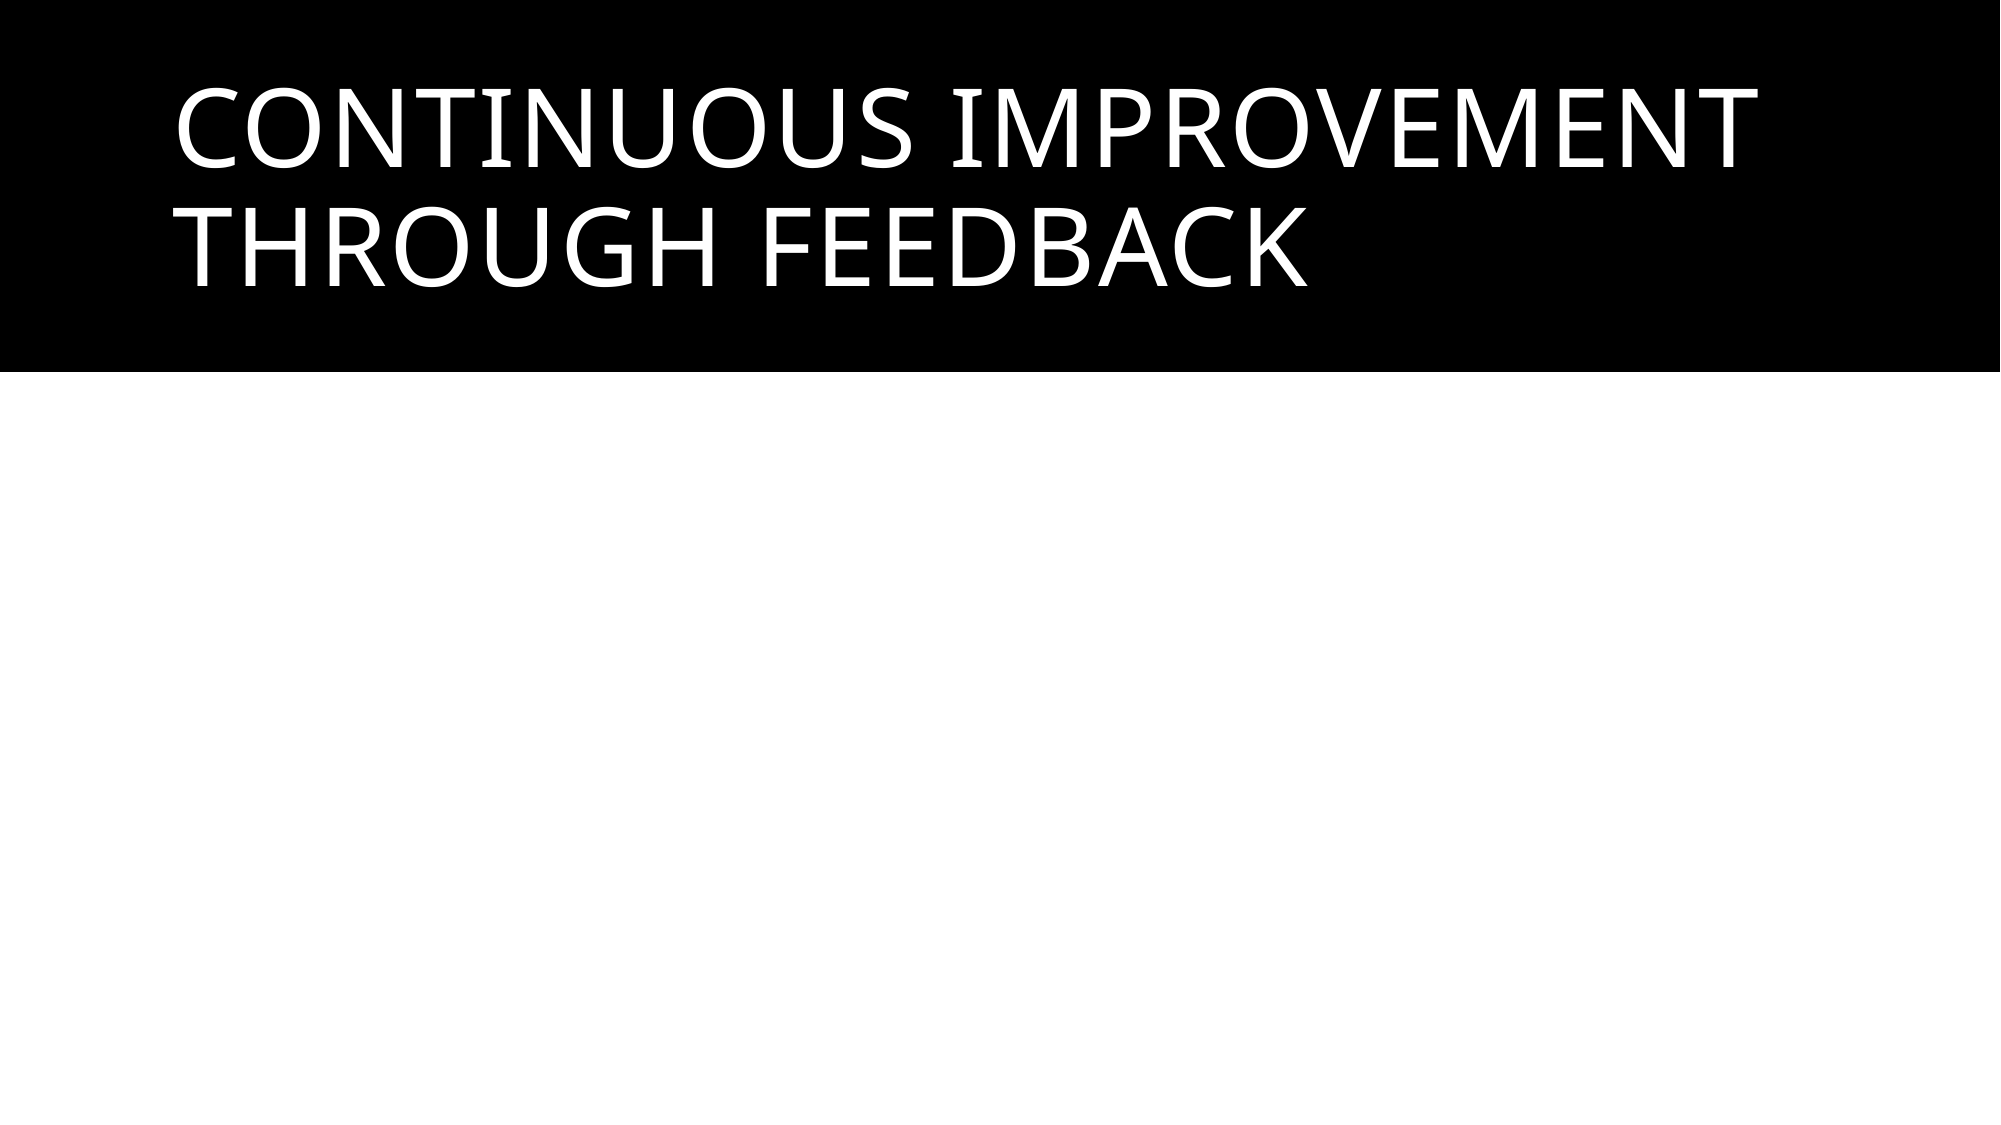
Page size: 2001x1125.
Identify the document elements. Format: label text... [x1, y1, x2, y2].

title Continuous improvement through feedback [157, 52, 1842, 332]
